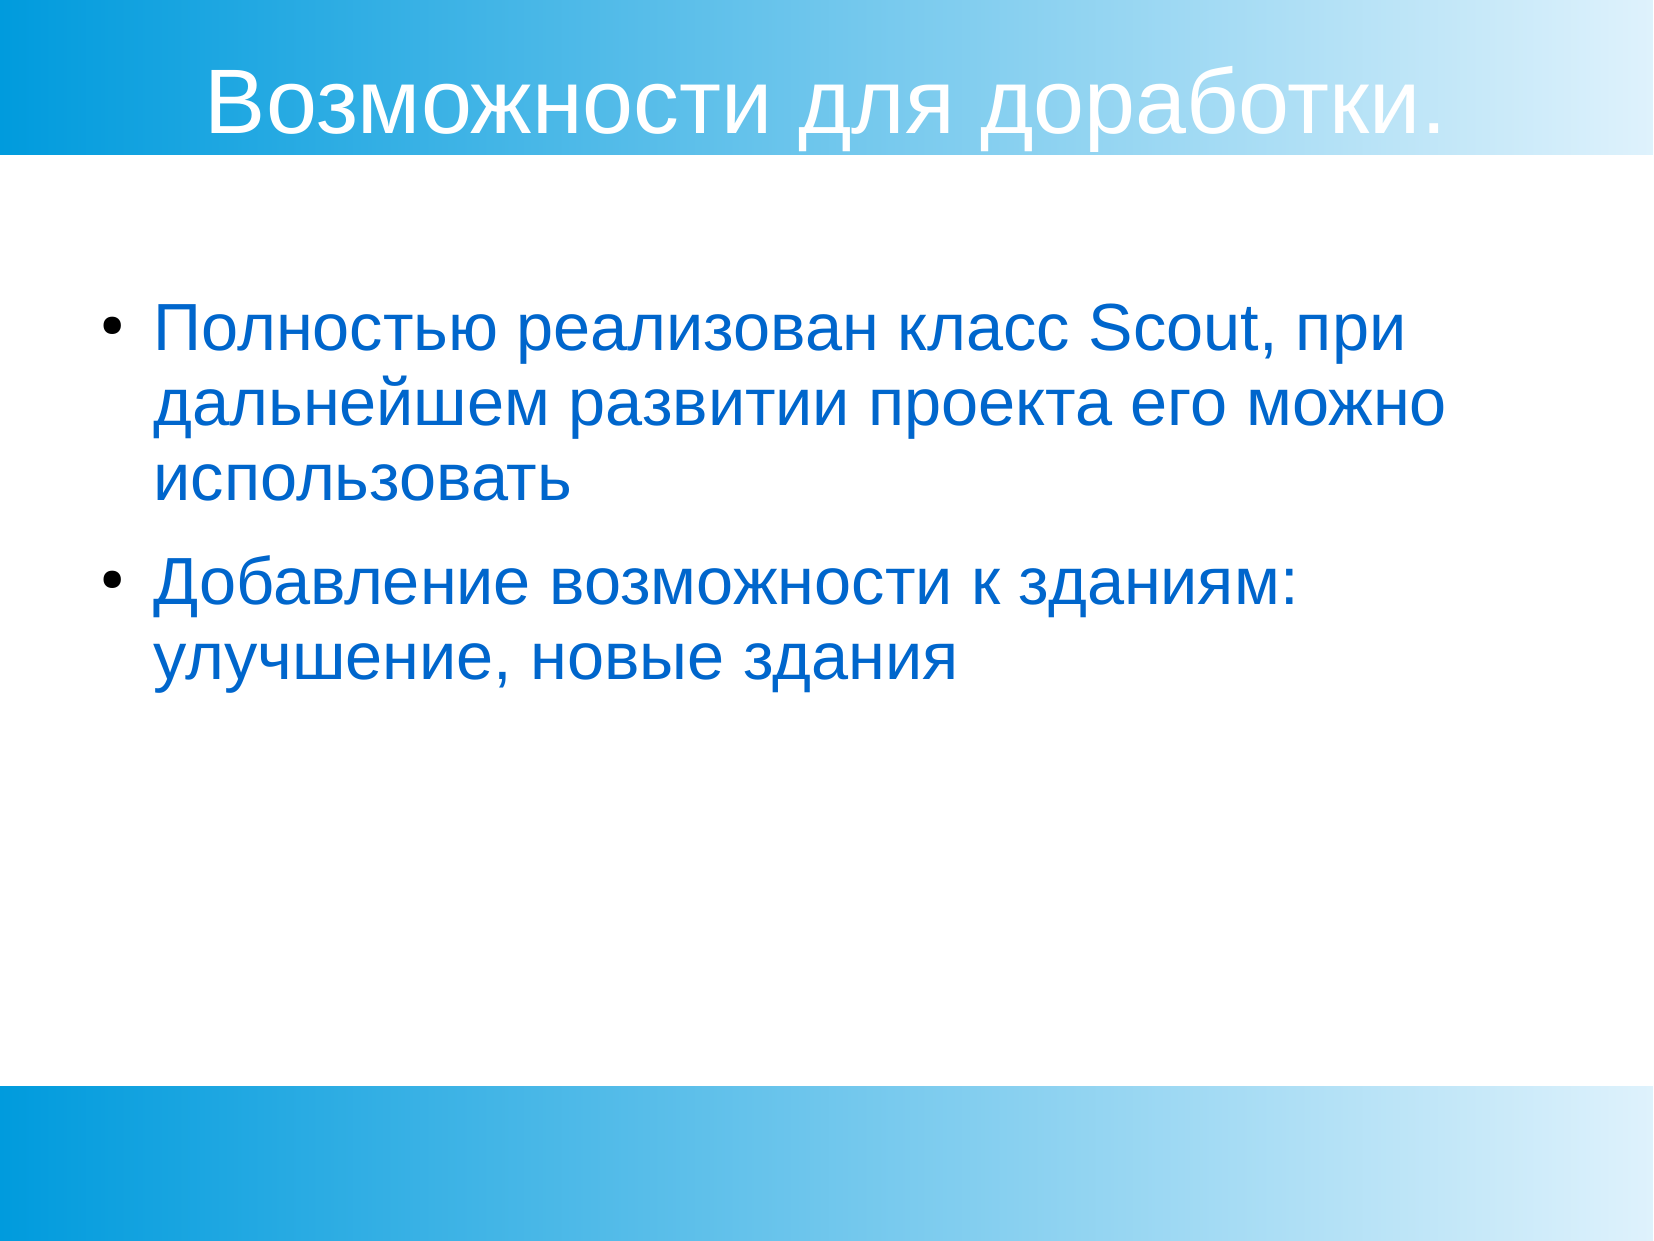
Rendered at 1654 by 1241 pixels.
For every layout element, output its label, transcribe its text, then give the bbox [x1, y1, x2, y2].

title Возможности для доработки. [82, 0, 1571, 205]
list Полностью реализован класс Scout, при дальнейшем развитии проекта его можно использовать Добавление возможности к зданиям: улучшение, новые здания [82, 290, 1571, 1010]
